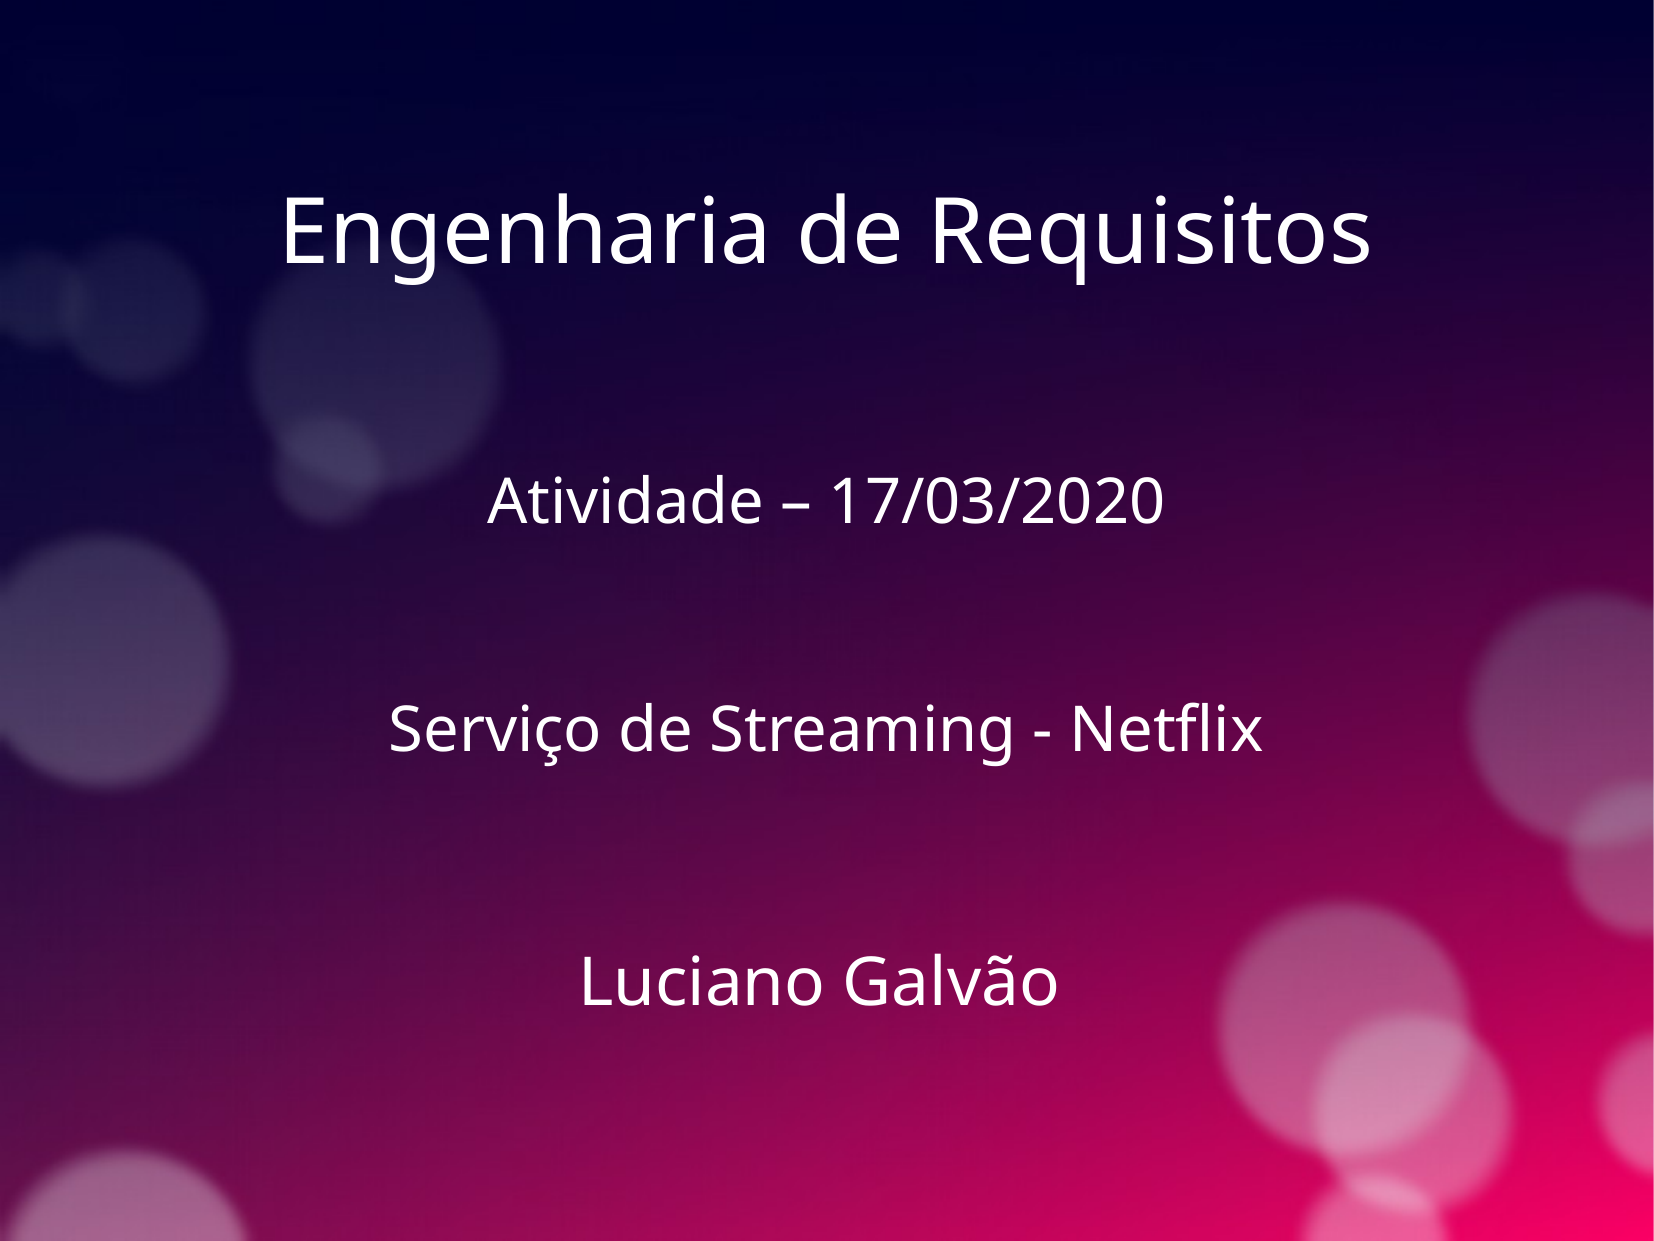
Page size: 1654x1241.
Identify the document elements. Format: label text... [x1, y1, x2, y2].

list Atividade – 17/03/2020 Serviço de Streaming - Netflix [82, 456, 1571, 774]
title Engenharia de Requisitos [82, 124, 1571, 332]
list Luciano Galvão [59, 933, 1548, 1026]
picture [0, 0, 1654, 1241]
